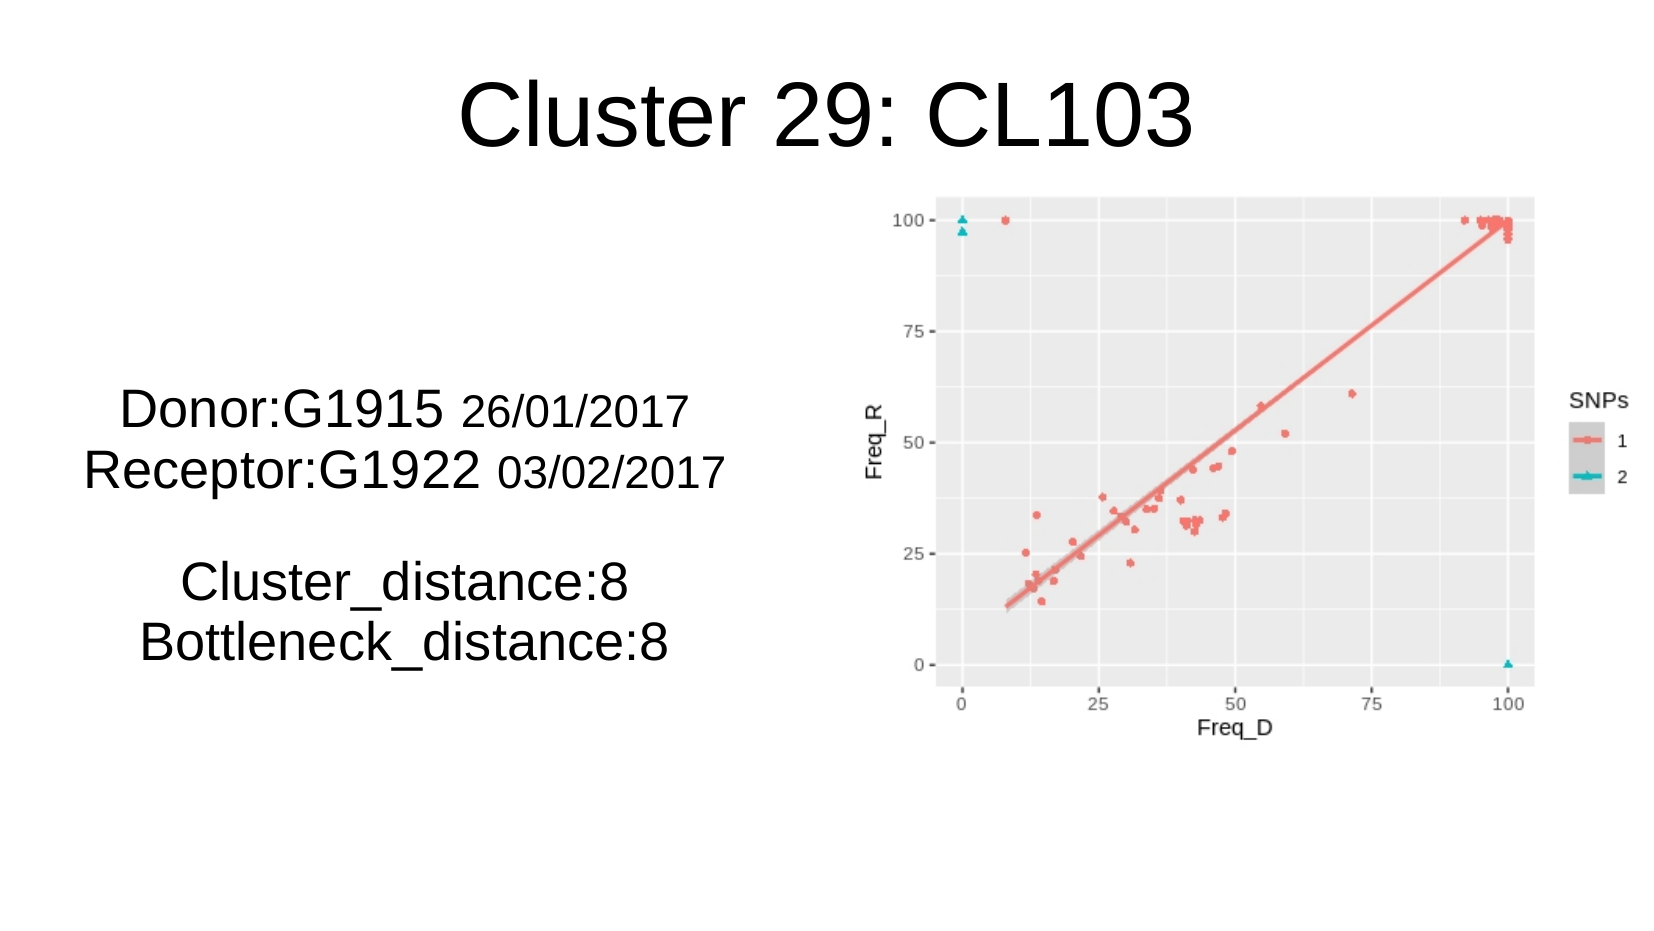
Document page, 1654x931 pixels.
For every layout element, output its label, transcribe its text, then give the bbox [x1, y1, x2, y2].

title Cluster 29: CL103 [82, 37, 1571, 193]
picture [855, 186, 1652, 751]
text_box Donor:G1915 26/01/2017 Receptor:G1922 03/02/2017 Cluster_distance:8 Bottleneck_distance:8 [30, 255, 781, 796]
